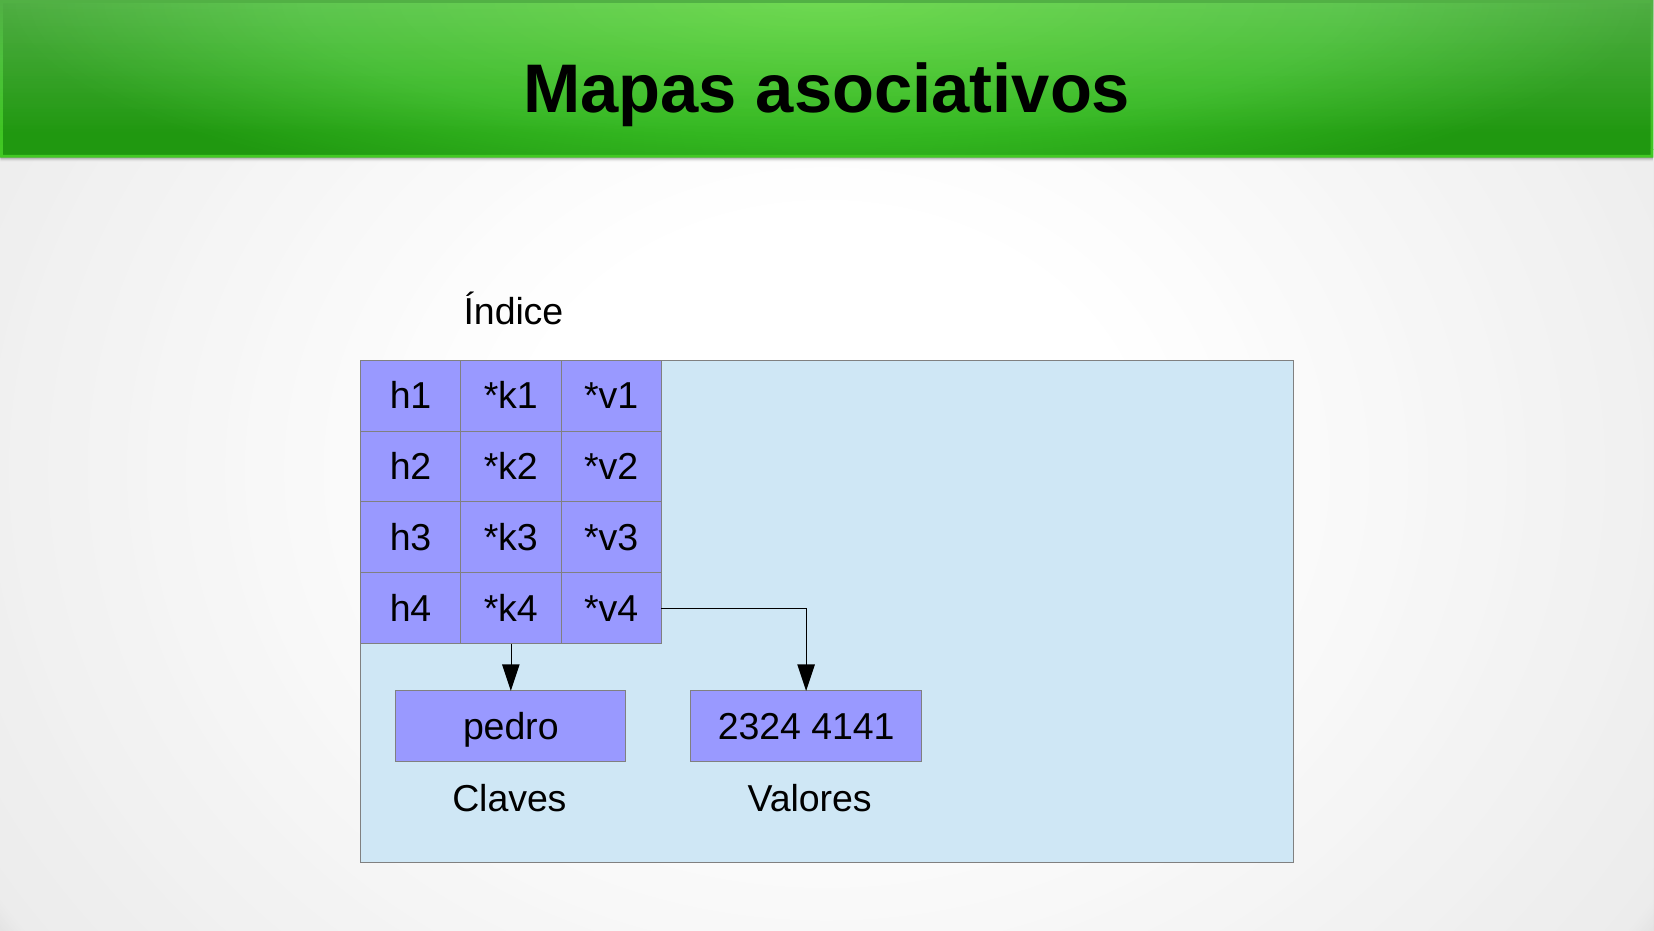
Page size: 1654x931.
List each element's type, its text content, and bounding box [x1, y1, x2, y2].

text_box *k2 [461, 431, 561, 501]
text_box h4 [360, 572, 461, 644]
text_box pedro [395, 690, 626, 762]
text_box *v4 [561, 572, 662, 644]
text_box h3 [360, 501, 461, 572]
text_box *v2 [561, 431, 662, 501]
text_box 2324 4141 [690, 690, 922, 762]
text_box [360, 360, 1294, 863]
title Mapas asociativos [82, 35, 1571, 142]
text_box *k1 [461, 360, 561, 431]
text_box Valores [732, 769, 887, 827]
text_box h2 [360, 431, 461, 501]
text_box Índice [448, 283, 579, 341]
text_box *k4 [461, 572, 561, 644]
text_box *v1 [561, 360, 662, 431]
text_box *v3 [561, 501, 662, 572]
text_box *k3 [461, 501, 561, 572]
text_box h1 [360, 360, 461, 431]
text_box Claves [437, 769, 582, 827]
